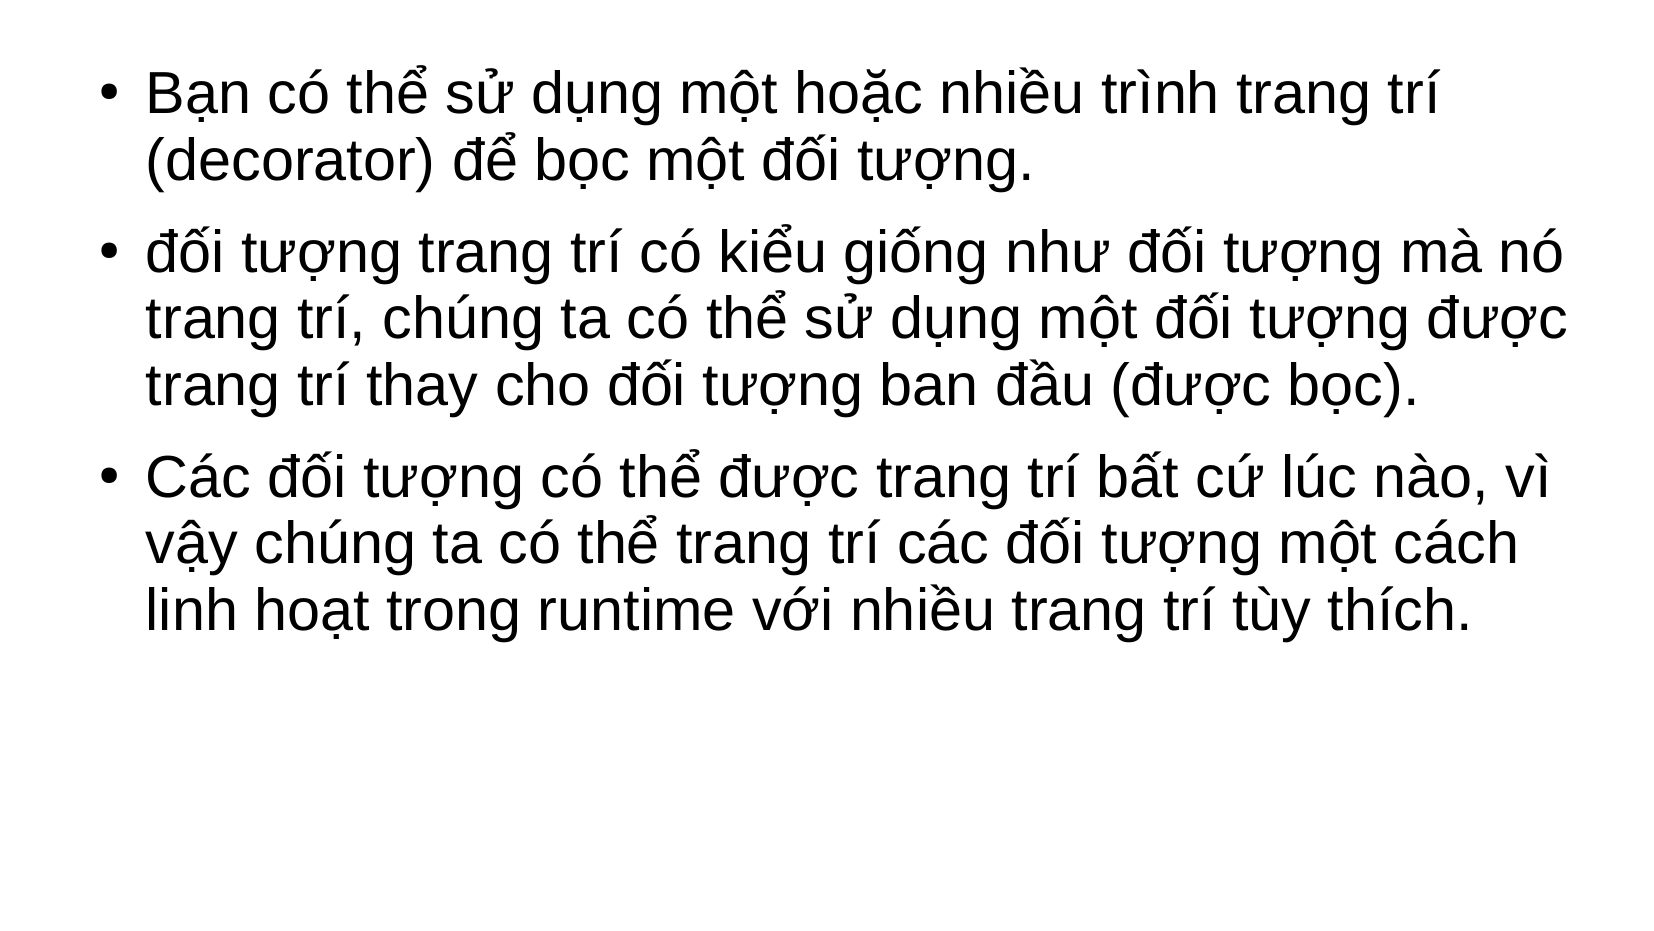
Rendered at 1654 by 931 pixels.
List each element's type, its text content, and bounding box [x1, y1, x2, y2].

list Bạn có thể sử dụng một hoặc nhiều trình trang trí (decorator) để bọc một đối tượng. đối tượng trang trí có kiểu giống như đối tượng mà nó trang trí, chúng ta có thể sử dụng một đối tượng được trang trí thay cho đối tượng ban đầu (được bọc). Các đối tượng có thể được trang trí bất cứ lúc nào, vì vậy chúng ta có thể trang trí các đối tượng một cách linh hoạt trong runtime với nhiều trang trí tùy thích. [82, 60, 1571, 758]
